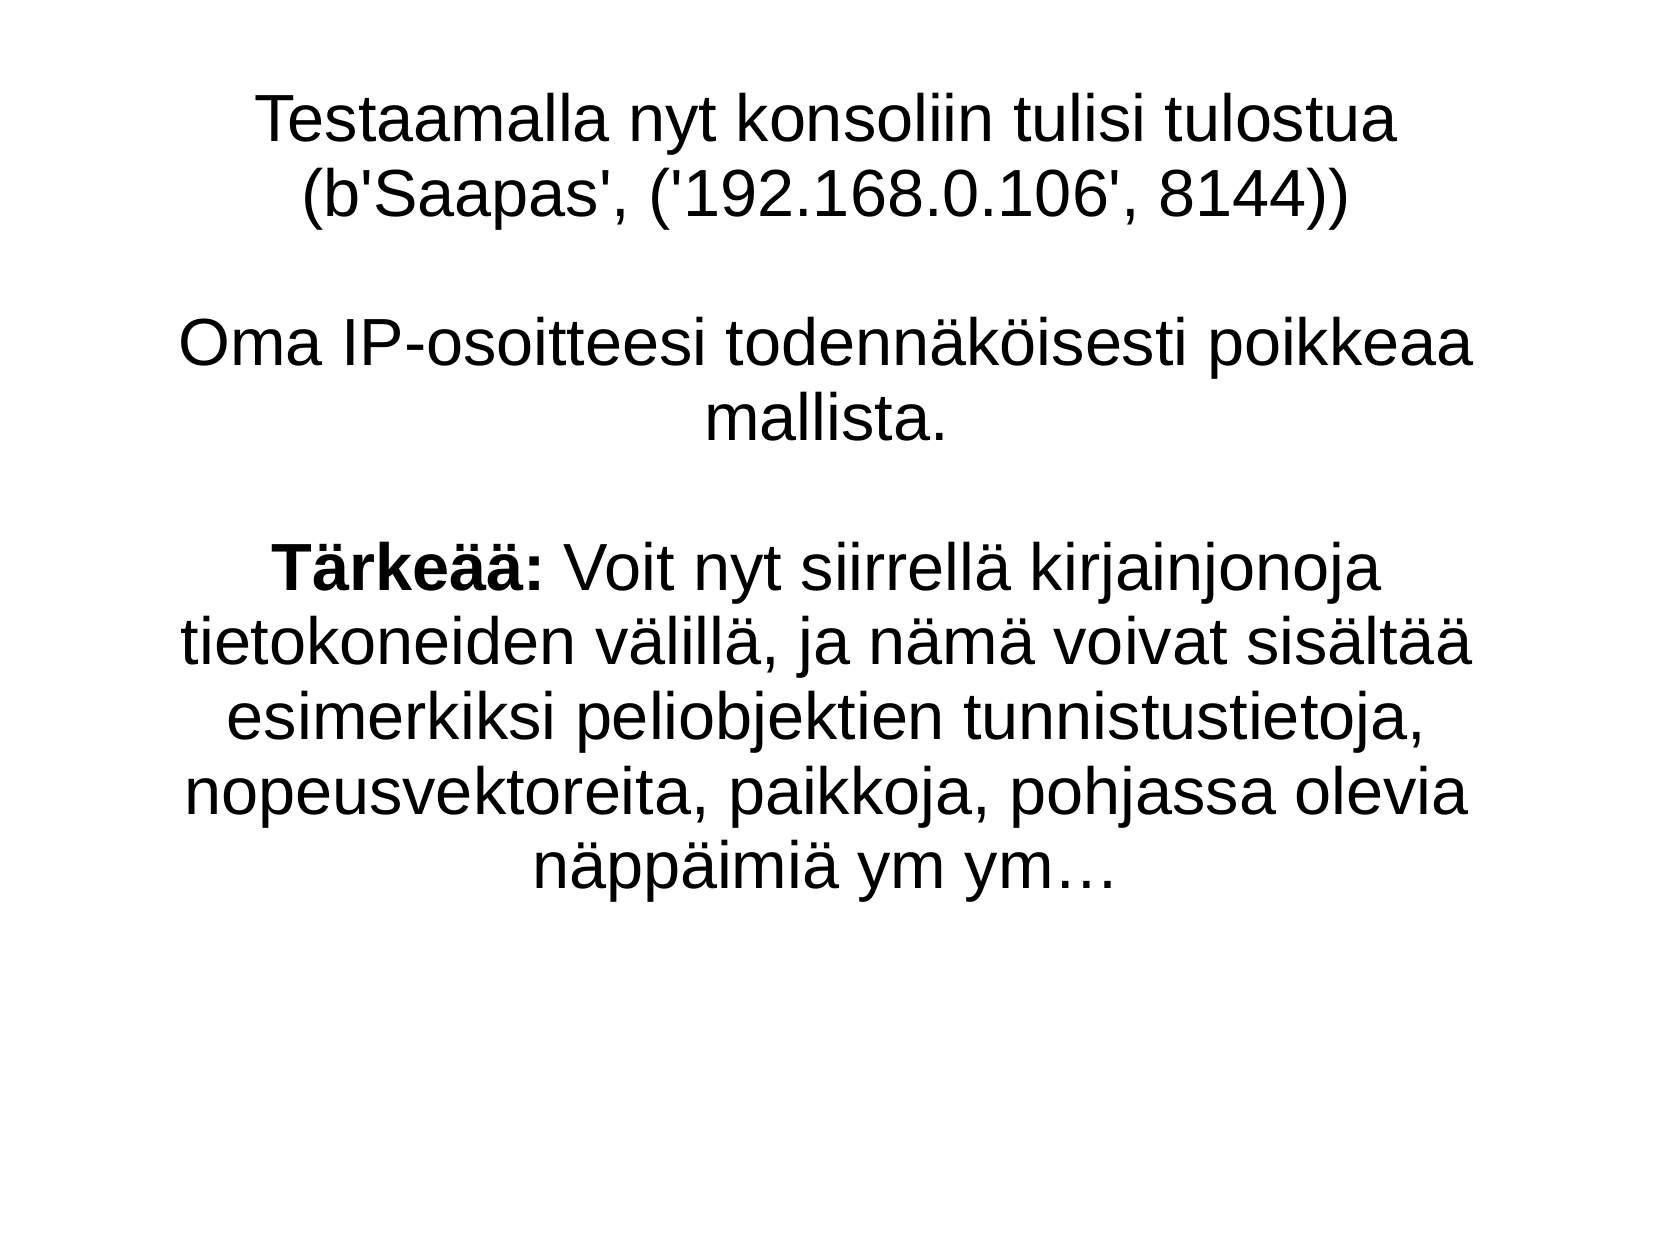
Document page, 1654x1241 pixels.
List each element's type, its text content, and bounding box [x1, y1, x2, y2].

subtitle Testaamalla nyt konsoliin tulisi tulostua (b'Saapas', ('192.168.0.106', 8144)) Oma IP-osoitteesi todennäköisesti poikkeaa mallista. Tärkeää: Voit nyt siirrellä kirjainjonoja tietokoneiden välillä, ja nämä voivat sisältää esimerkiksi peliobjektien tunnistustietoja, nopeusvektoreita, paikkoja, pohjassa olevia näppäimiä ym ym… [82, 49, 1571, 1010]
